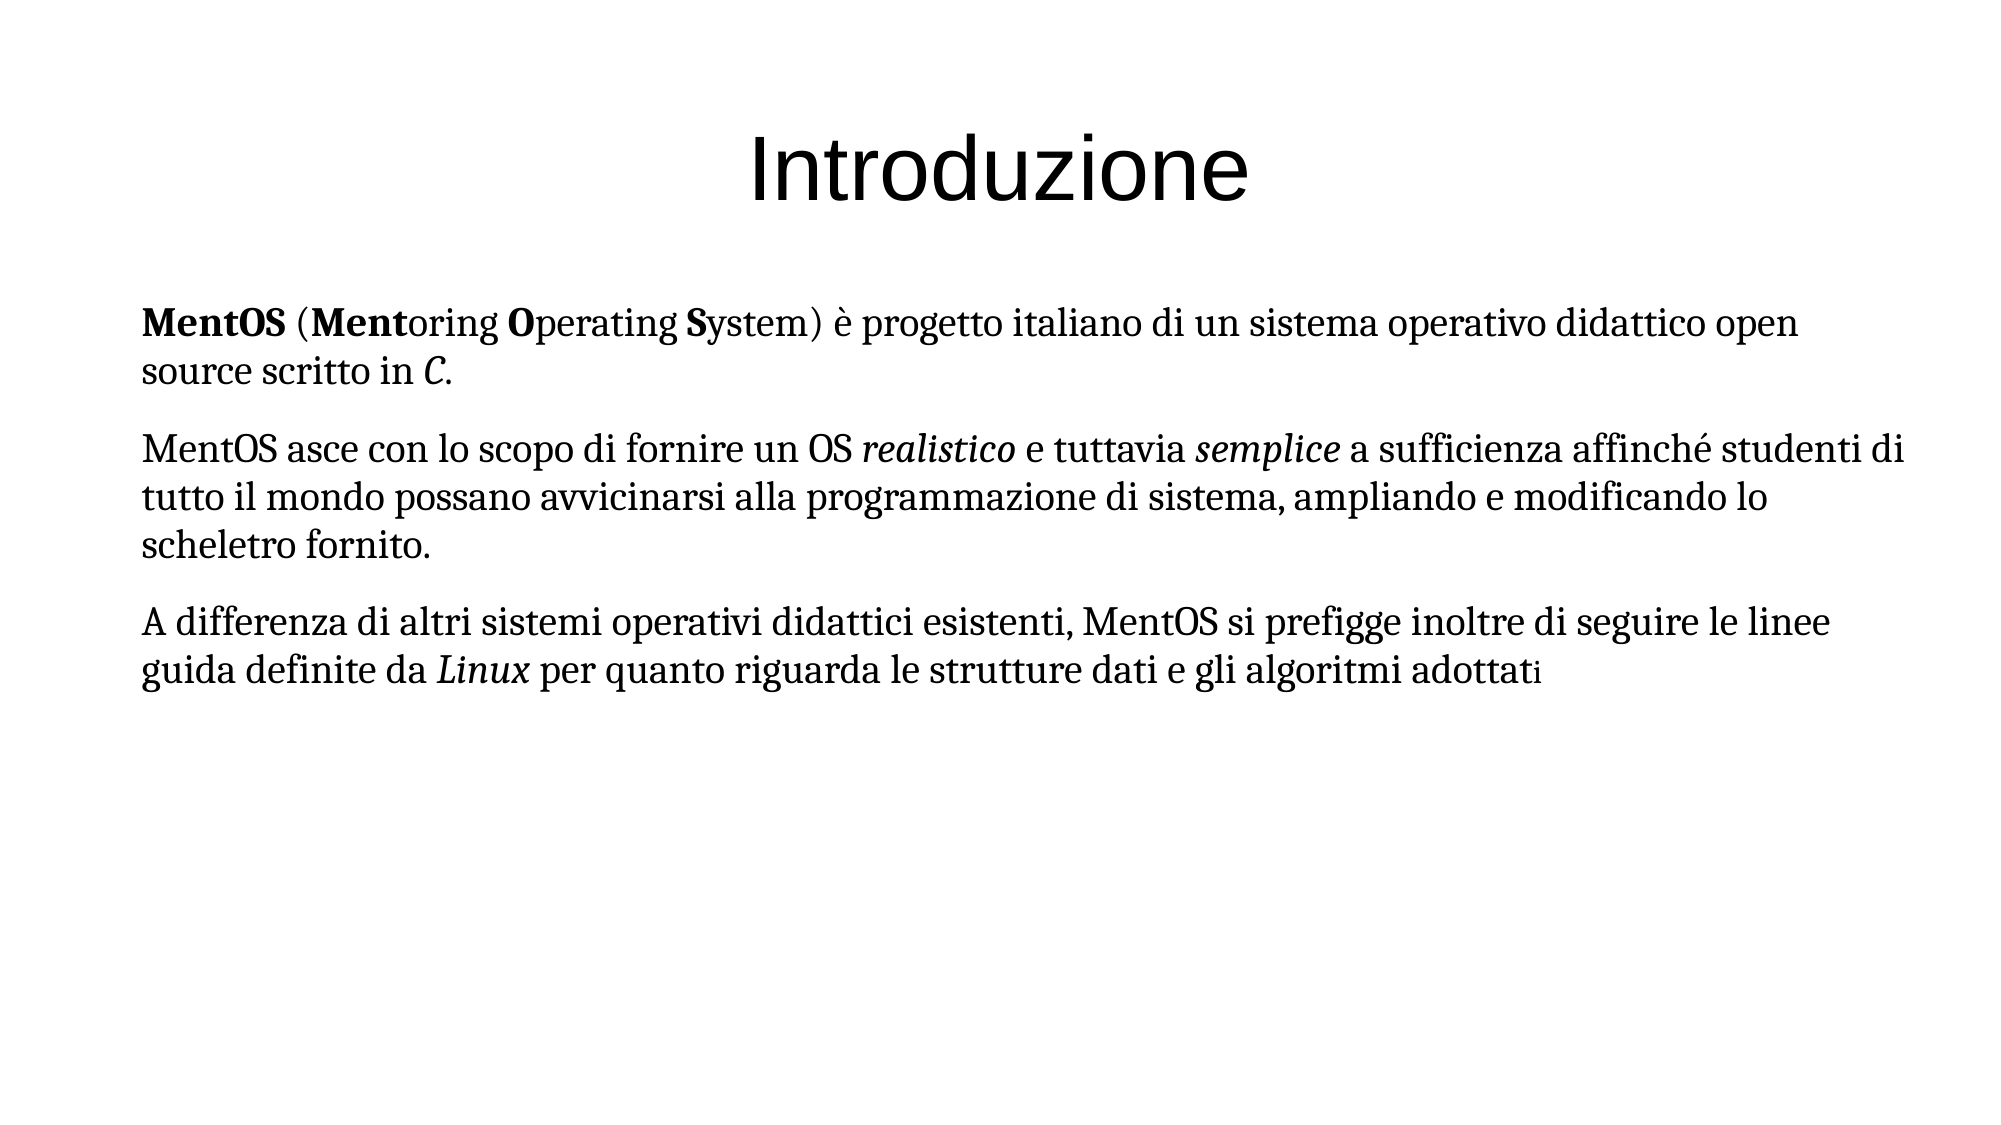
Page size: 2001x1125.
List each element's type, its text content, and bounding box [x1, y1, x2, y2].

title Introduzione [137, 59, 1863, 278]
list MentOS (Mentoring Operating System) è progetto italiano di un sistema operativo didattico open source scritto in C. MentOS asce con lo scopo di fornire un OS realistico e tuttavia semplice a sufficienza affinché studenti di tutto il mondo possano avvicinarsi alla programmazione di sistema, ampliando e modificando lo scheletro fornito. A differenza di altri sistemi operativi didattici esistenti, MentOS si prefigge inoltre di seguire le linee guida definite da Linux per quanto riguarda le strutture dati e gli algoritmi adottati [70, 299, 1906, 752]
